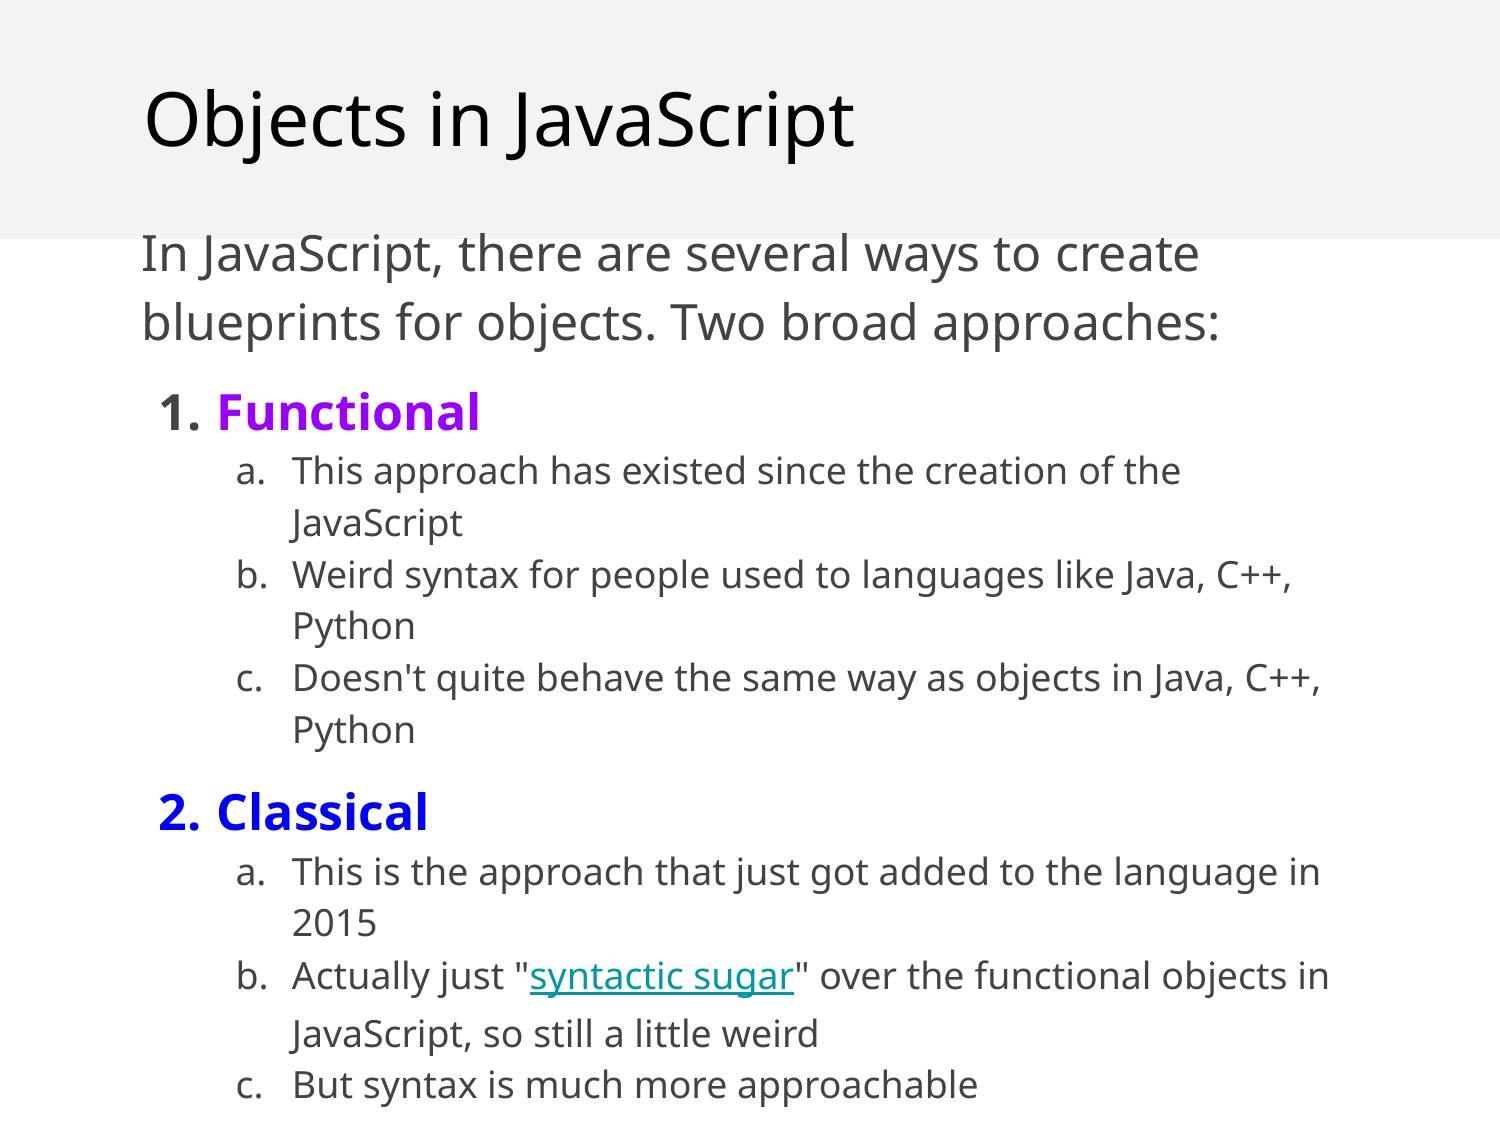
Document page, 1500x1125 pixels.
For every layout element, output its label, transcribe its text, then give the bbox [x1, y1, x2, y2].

list In JavaScript, there are several ways to create blueprints for objects. Two broad approaches: Functional This approach has existed since the creation of the JavaScript Weird syntax for people used to languages like Java, C++, Python Doesn't quite behave the same way as objects in Java, C++, Python Classical This is the approach that just got added to the language in 2015 Actually just "syntactic sugar" over the functional objects in JavaScript, so still a little weird But syntax is much more approachable This approach is quite controversial. [126, 197, 1371, 945]
title Objects in JavaScript [128, 56, 1372, 183]
